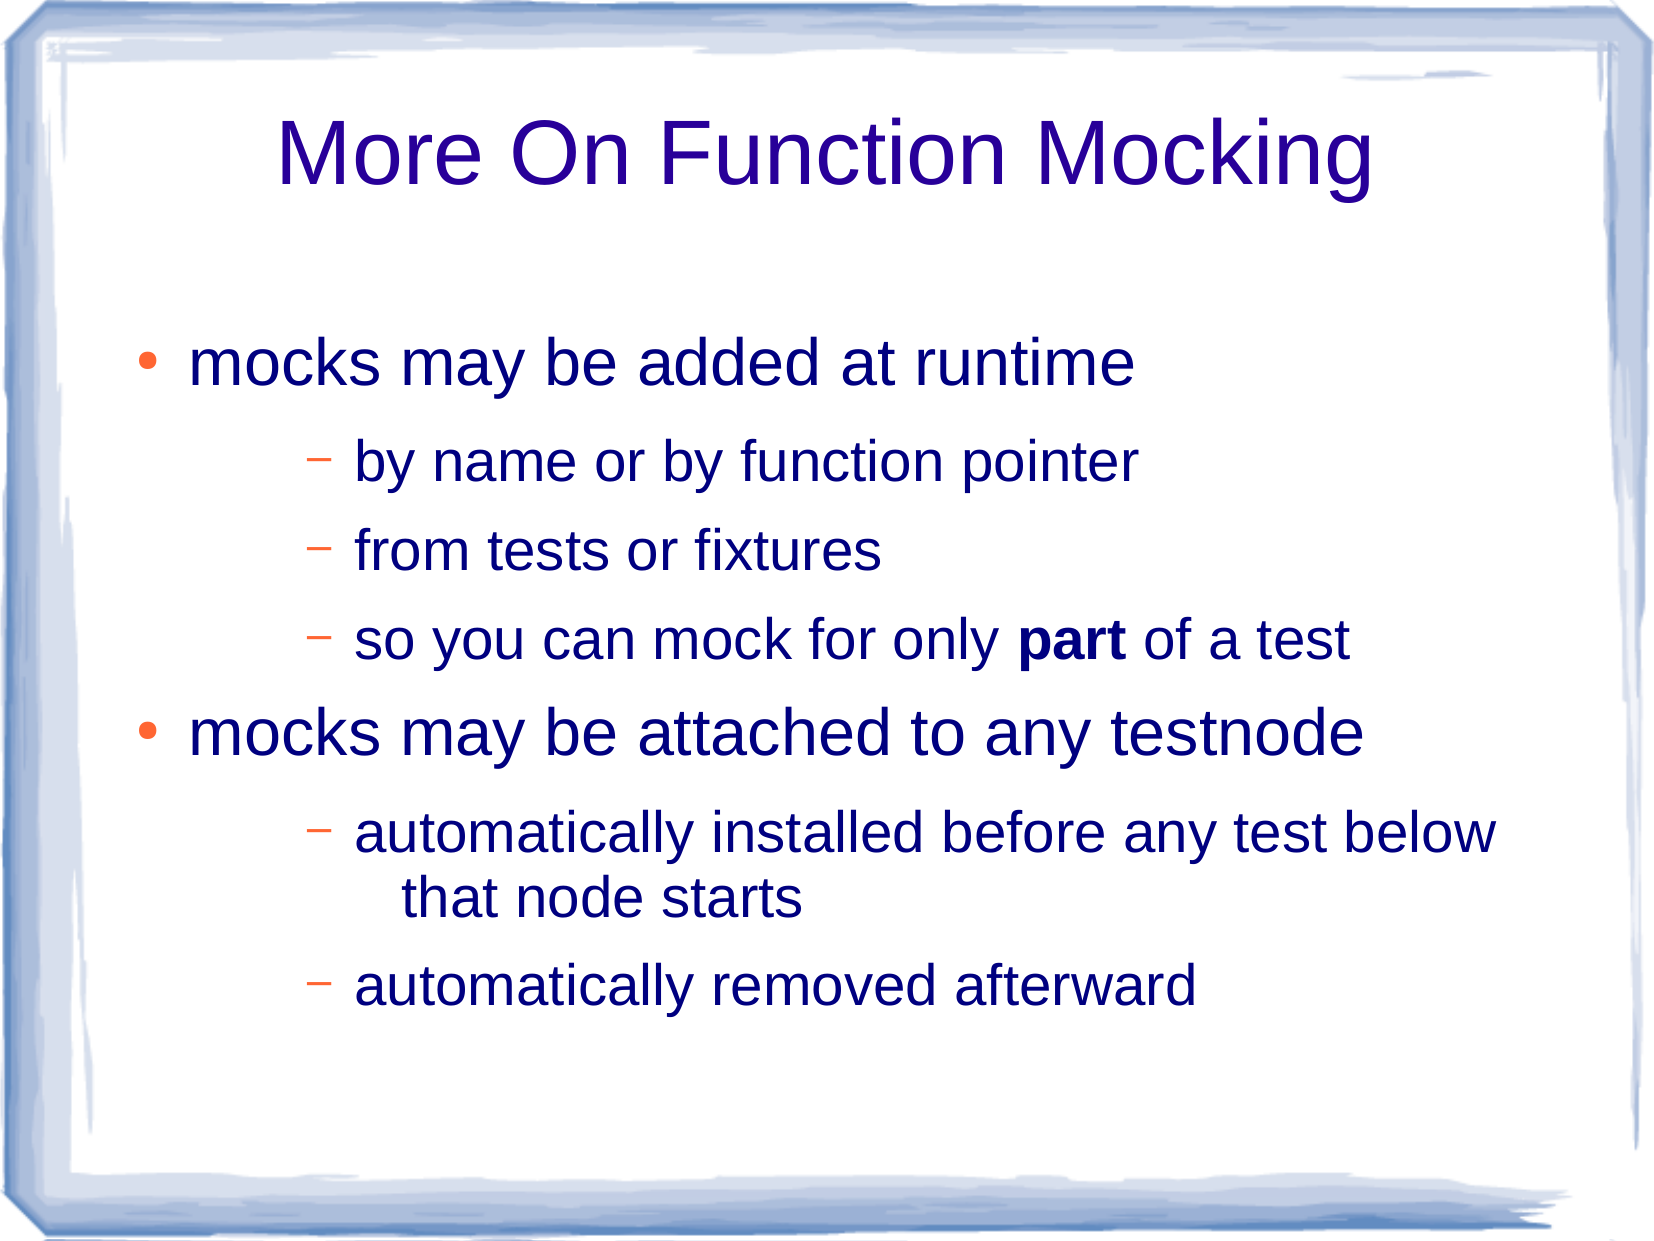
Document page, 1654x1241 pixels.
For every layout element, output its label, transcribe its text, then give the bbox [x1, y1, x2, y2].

picture [0, 0, 1654, 1241]
list mocks may be added at runtime by name or by function pointer from tests or fixtures so you can mock for only part of a test mocks may be attached to any testnode automatically installed before any test below that node starts automatically removed afterward [118, 324, 1571, 1129]
title More On Function Mocking [82, 56, 1571, 250]
